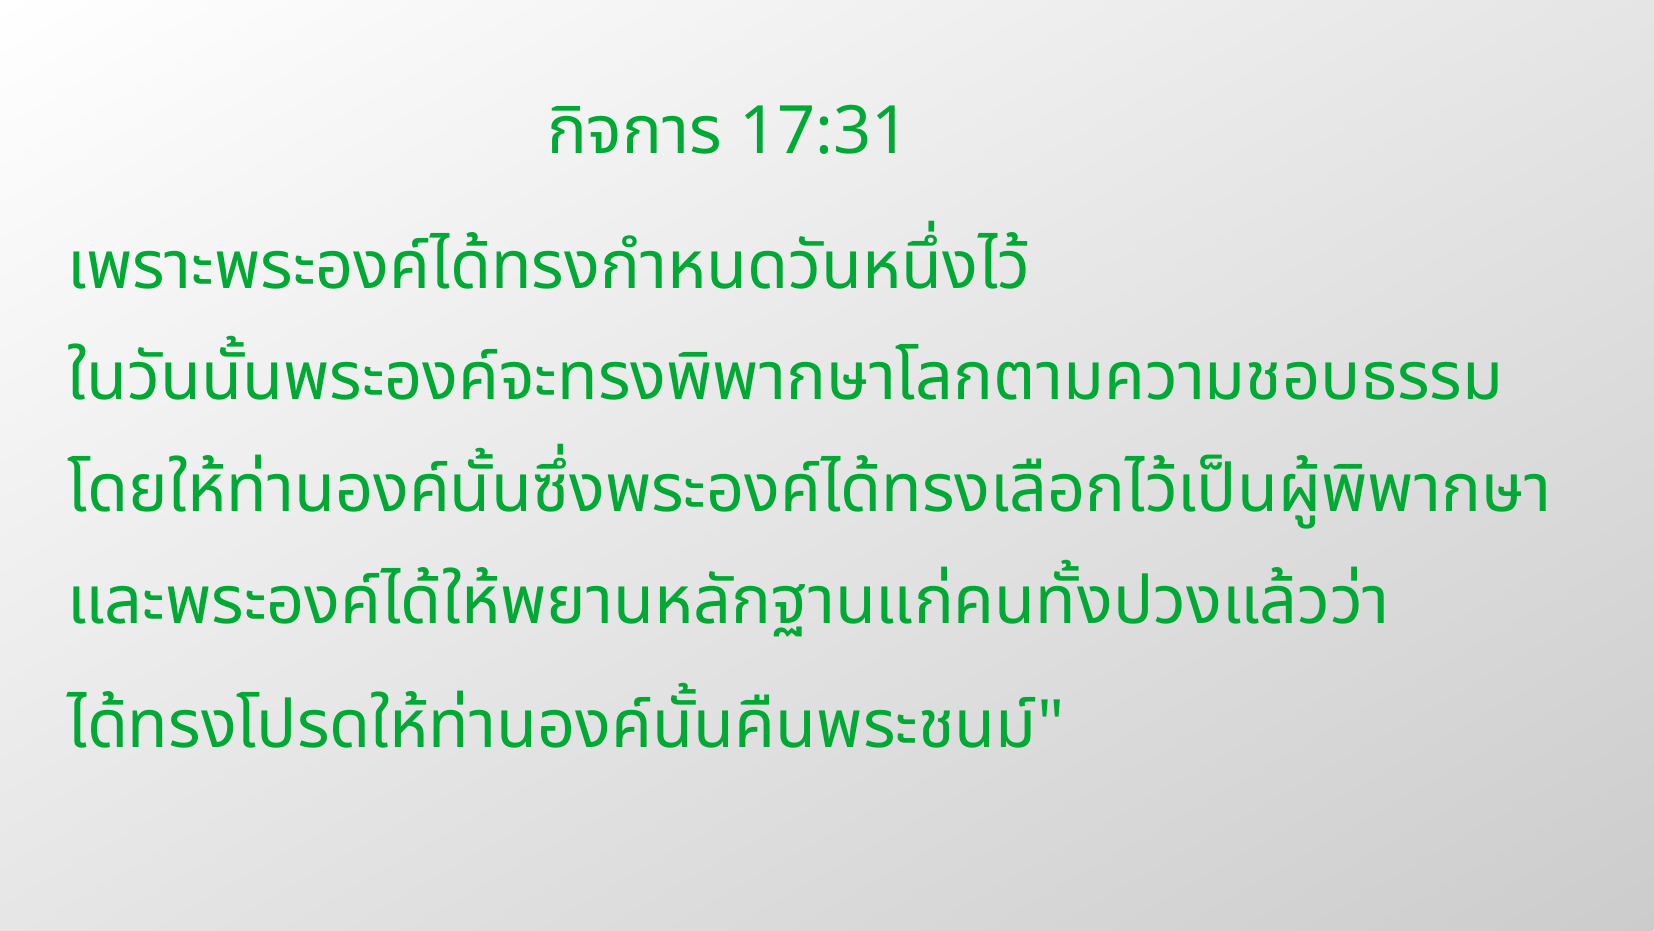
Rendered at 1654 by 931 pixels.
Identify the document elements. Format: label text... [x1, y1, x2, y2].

text_box กิจการ 17:31 [532, 75, 929, 177]
text_box เพราะพระองค์ได้ทรงกำหนดวันหนึ่งไว้ ในวันนั้นพระองค์จะทรงพิพากษาโลกตามความชอบธรรม โดยให้ท่านองค์นั้นซึ่งพระองค์ได้ทรงเลือกไว้เป็นผู้พิพากษา และพระองค์ได้ให้พยานหลักฐานแก่คนทั้งปวงแล้วว่า ได้ทรงโปรดให้ท่านองค์นั้นคืนพระชนม์" [52, 221, 1637, 768]
